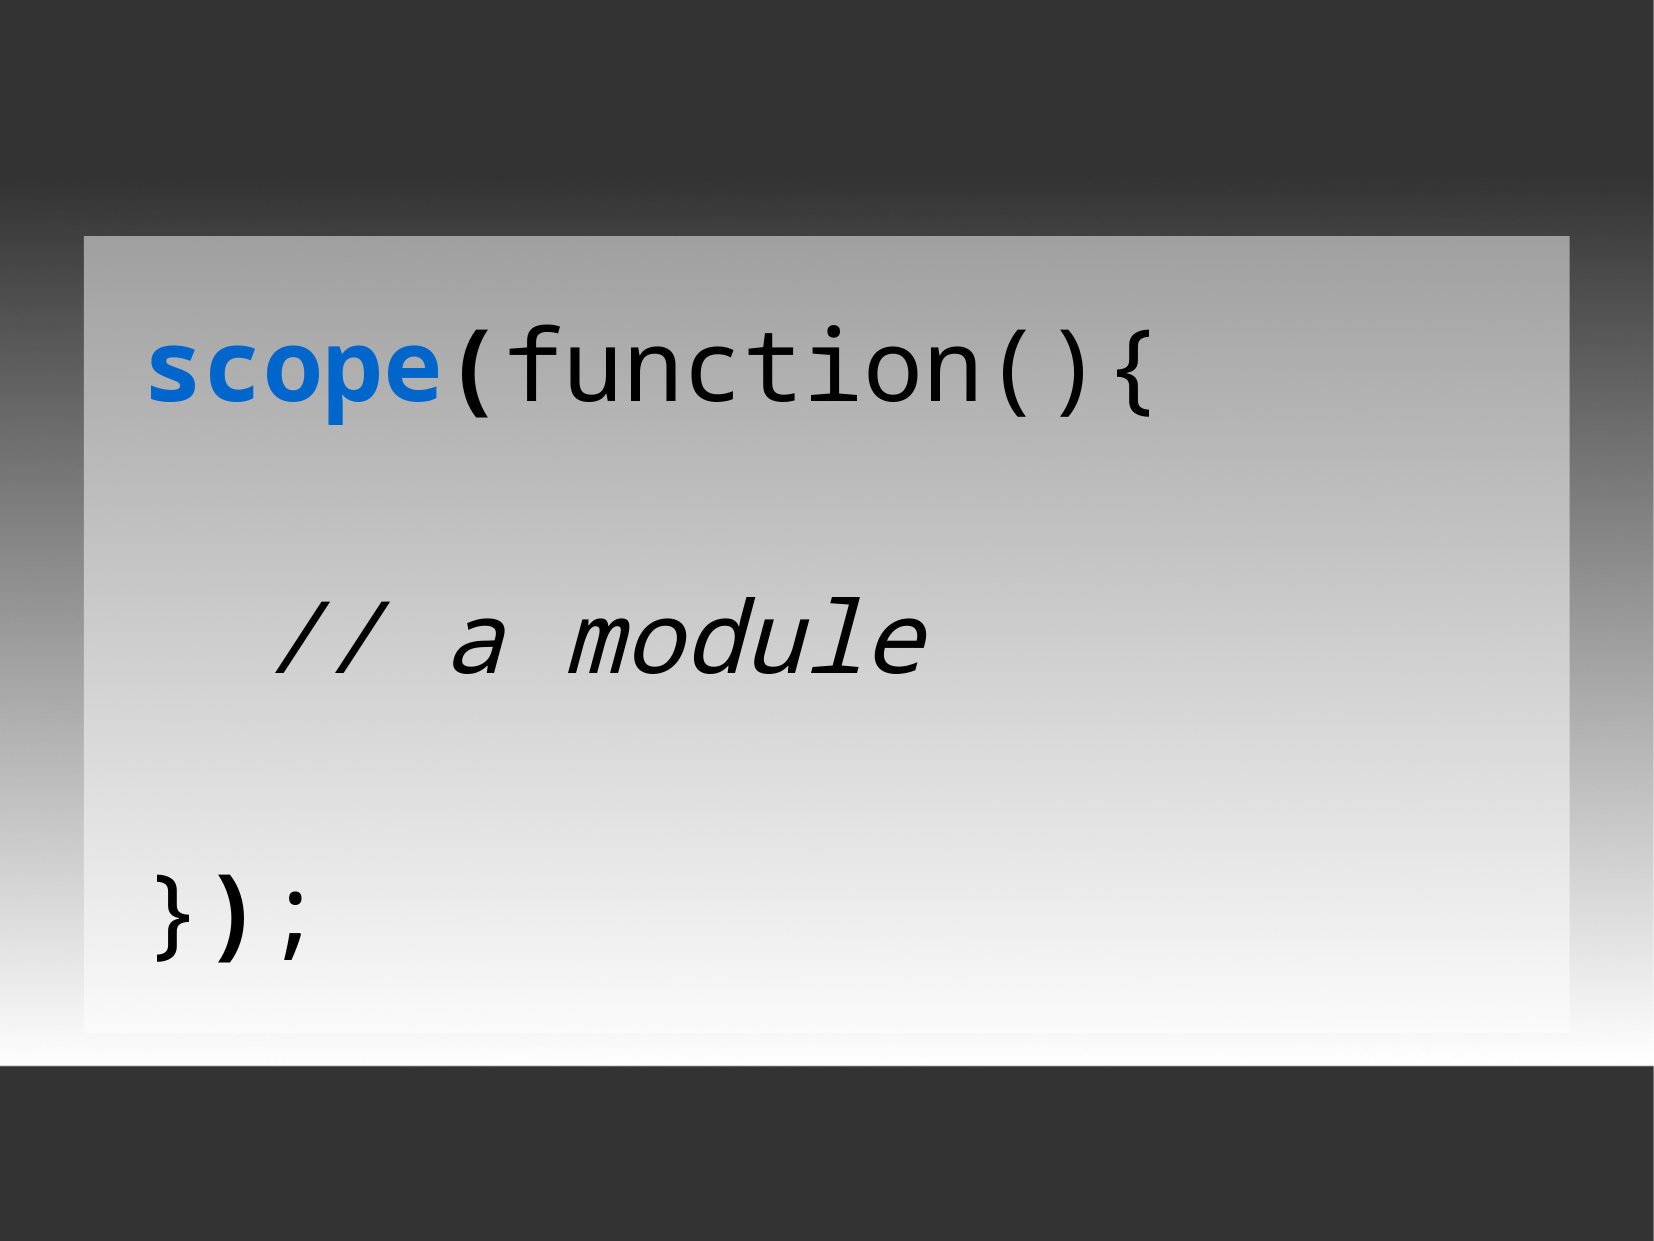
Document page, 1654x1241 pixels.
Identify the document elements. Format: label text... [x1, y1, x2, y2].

picture [0, 0, 1654, 1241]
title scope(function(){ // a module }); [83, 236, 1570, 1034]
